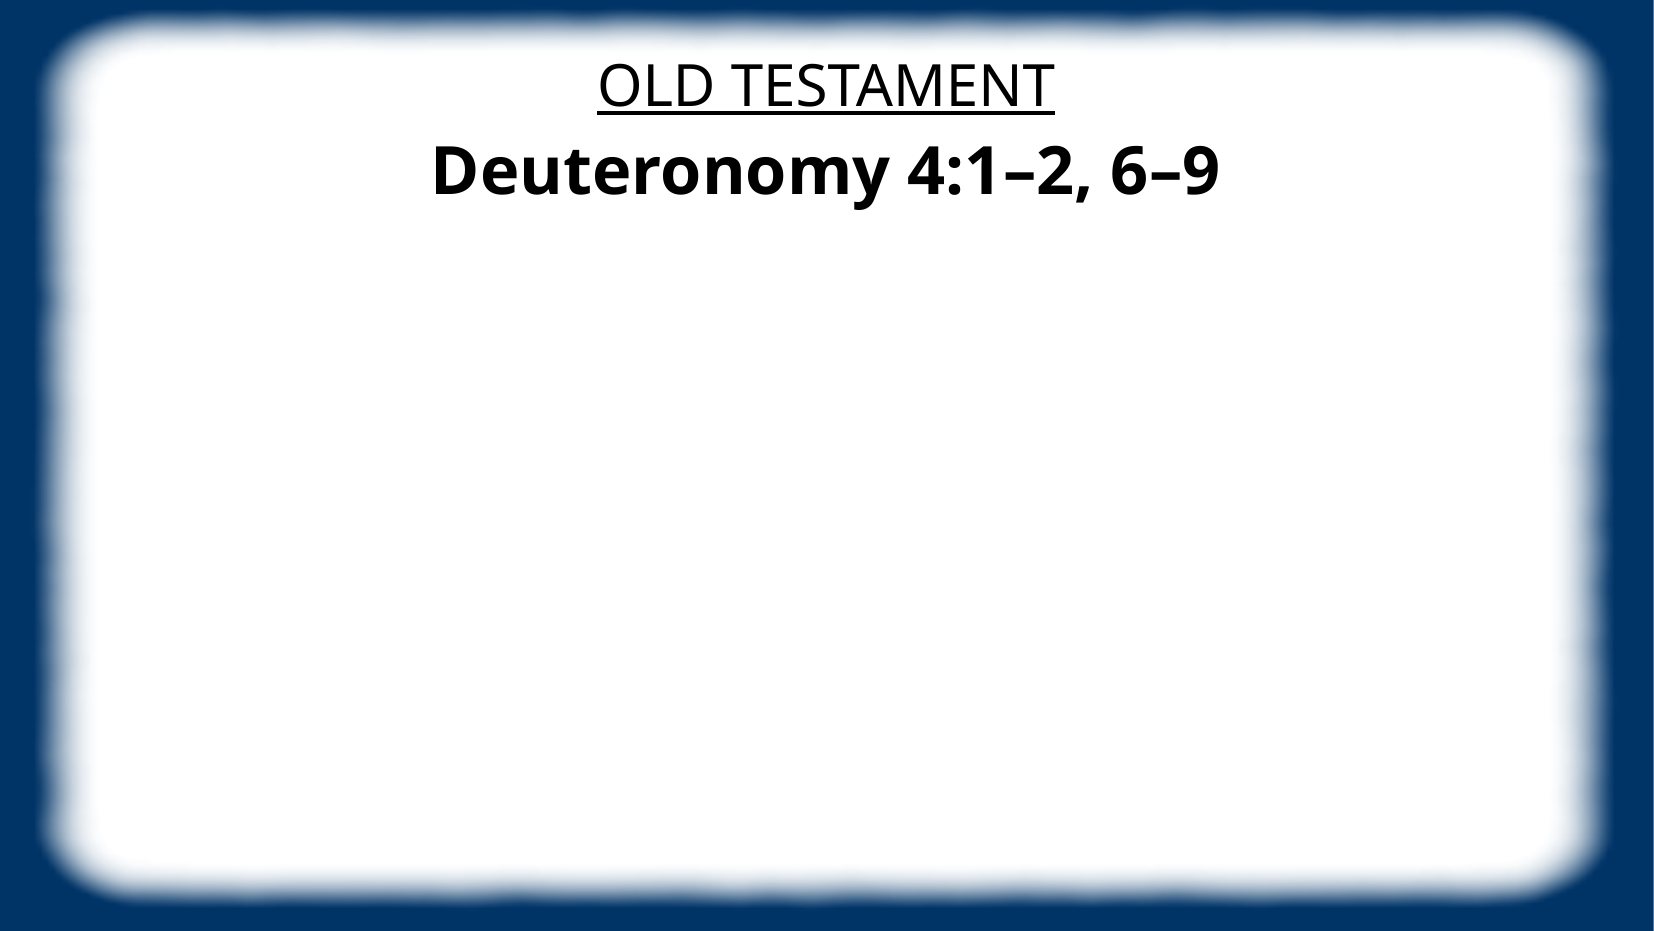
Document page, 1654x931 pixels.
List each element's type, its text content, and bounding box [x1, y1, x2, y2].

text_box OLD TESTAMENT Deuteronomy 4:1–2, 6–9 [92, 36, 1561, 218]
picture [0, 0, 1654, 931]
